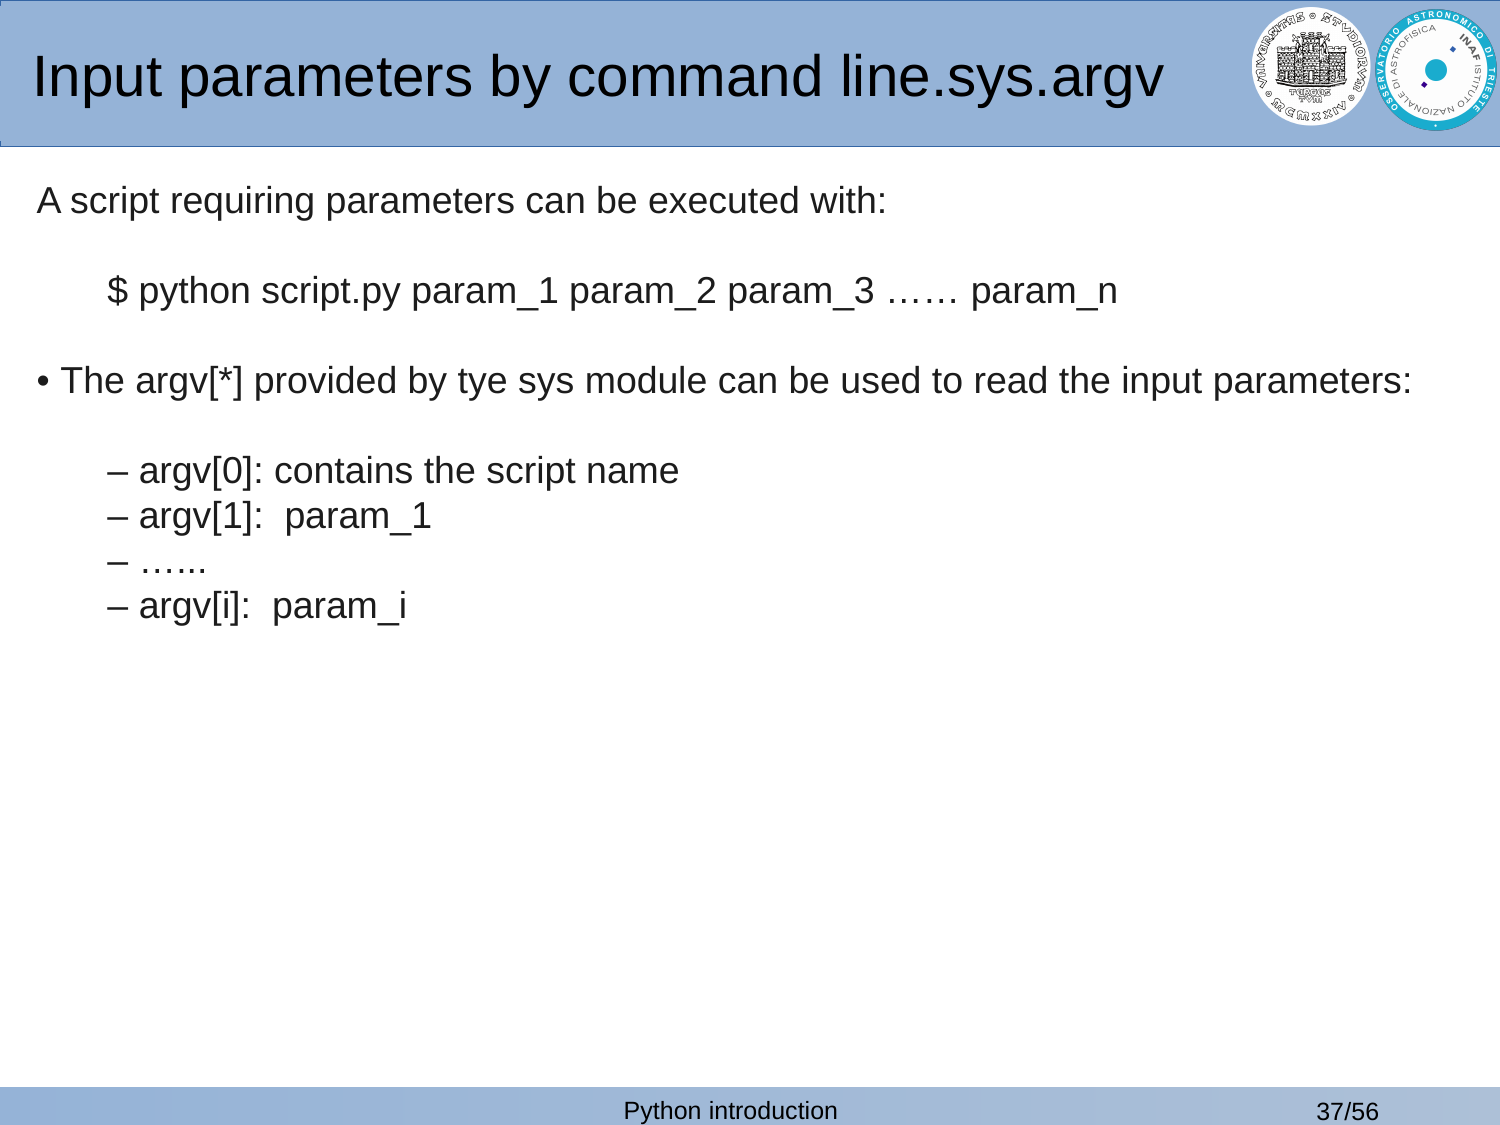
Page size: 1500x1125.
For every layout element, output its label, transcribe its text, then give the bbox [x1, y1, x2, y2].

text_box Input parameters by command line.sys.argv [0, 5, 1243, 141]
list A script requiring parameters can be executed with: $ python script.py param_1 param_2 param_3 …… param_n • The argv[*] provided by tye sys module can be used to read the input parameters: – argv[0]: contains the script name – argv[1]: param_1 – …... – argv[i]: param_i [21, 168, 1455, 1041]
picture [1252, 0, 1500, 156]
